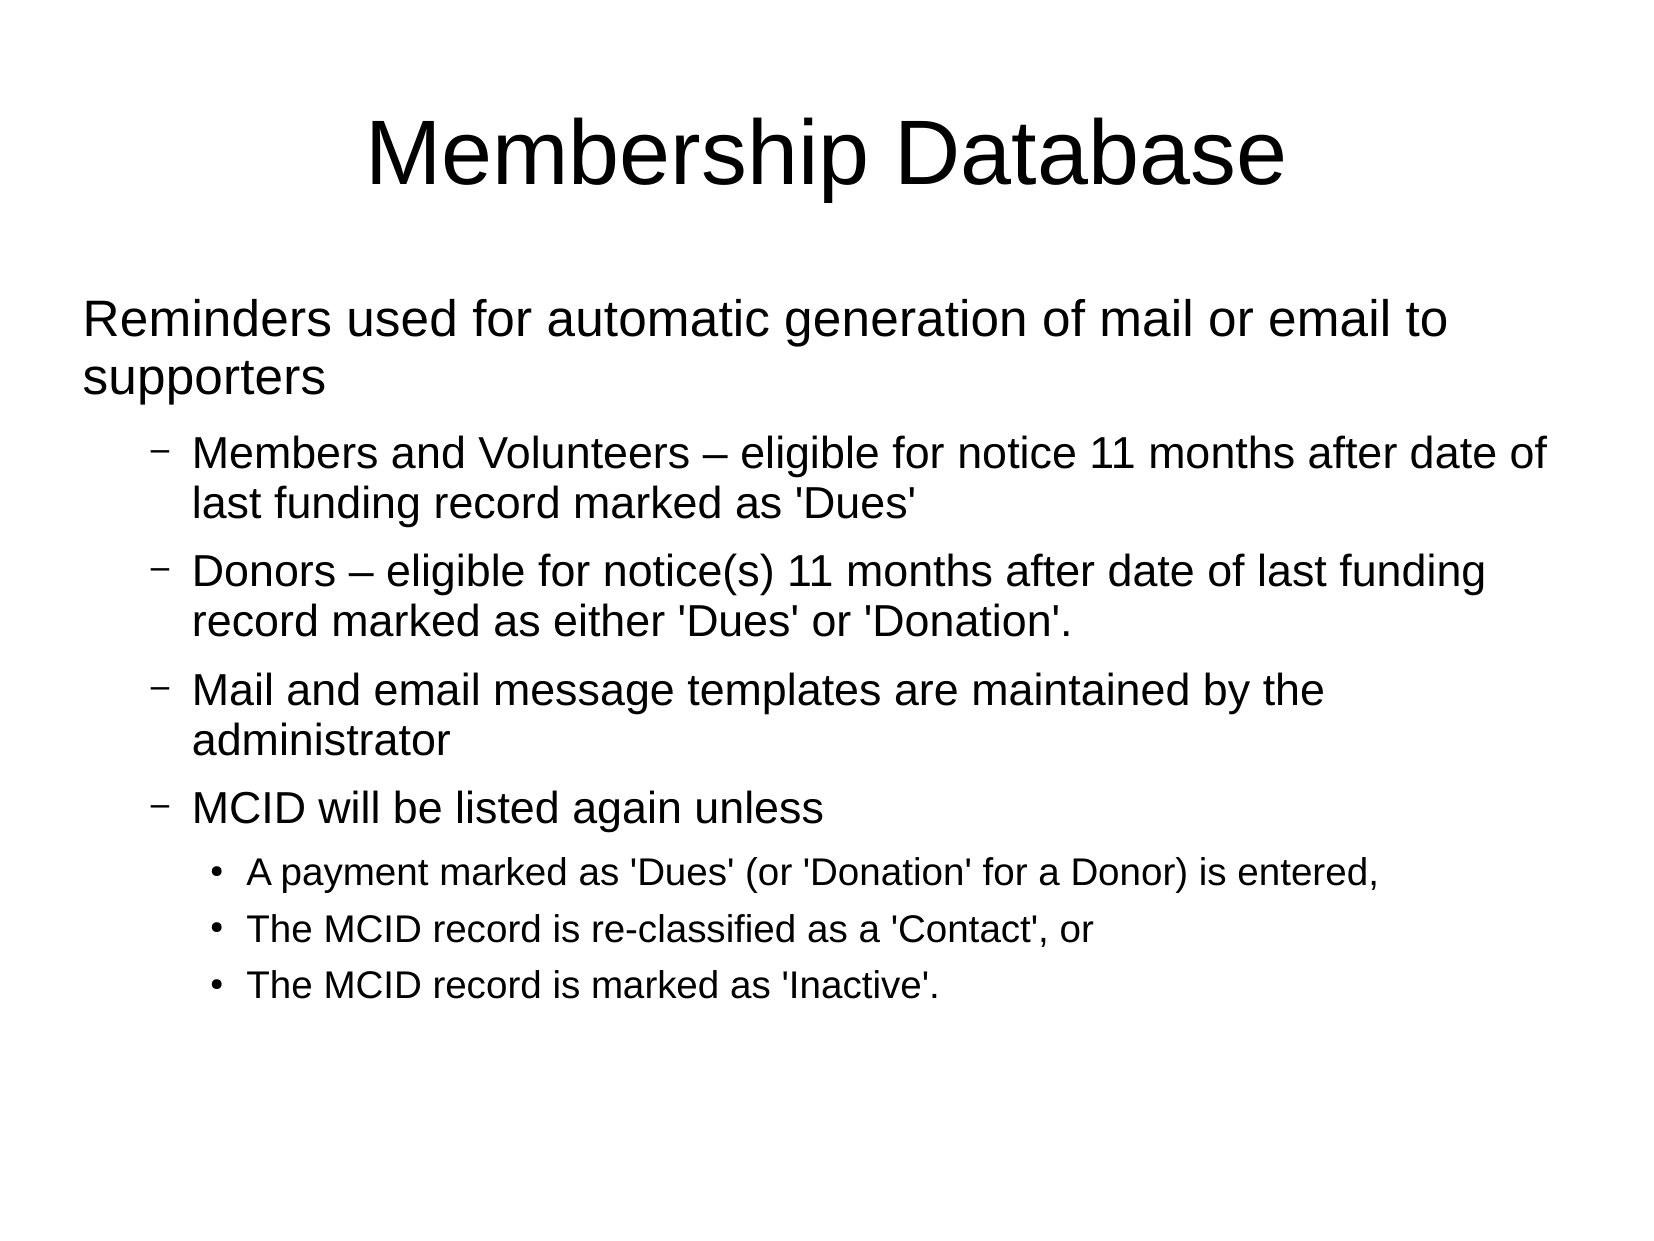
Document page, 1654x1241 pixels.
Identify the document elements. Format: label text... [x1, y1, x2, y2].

title Membership Database [82, 49, 1571, 257]
list Reminders used for automatic generation of mail or email to supporters Members and Volunteers – eligible for notice 11 months after date of last funding record marked as 'Dues' Donors – eligible for notice(s) 11 months after date of last funding record marked as either 'Dues' or 'Donation'. Mail and email message templates are maintained by the administrator MCID will be listed again unless A payment marked as 'Dues' (or 'Donation' for a Donor) is entered, The MCID record is re-classified as a 'Contact', or The MCID record is marked as 'Inactive'. [82, 290, 1571, 1010]
